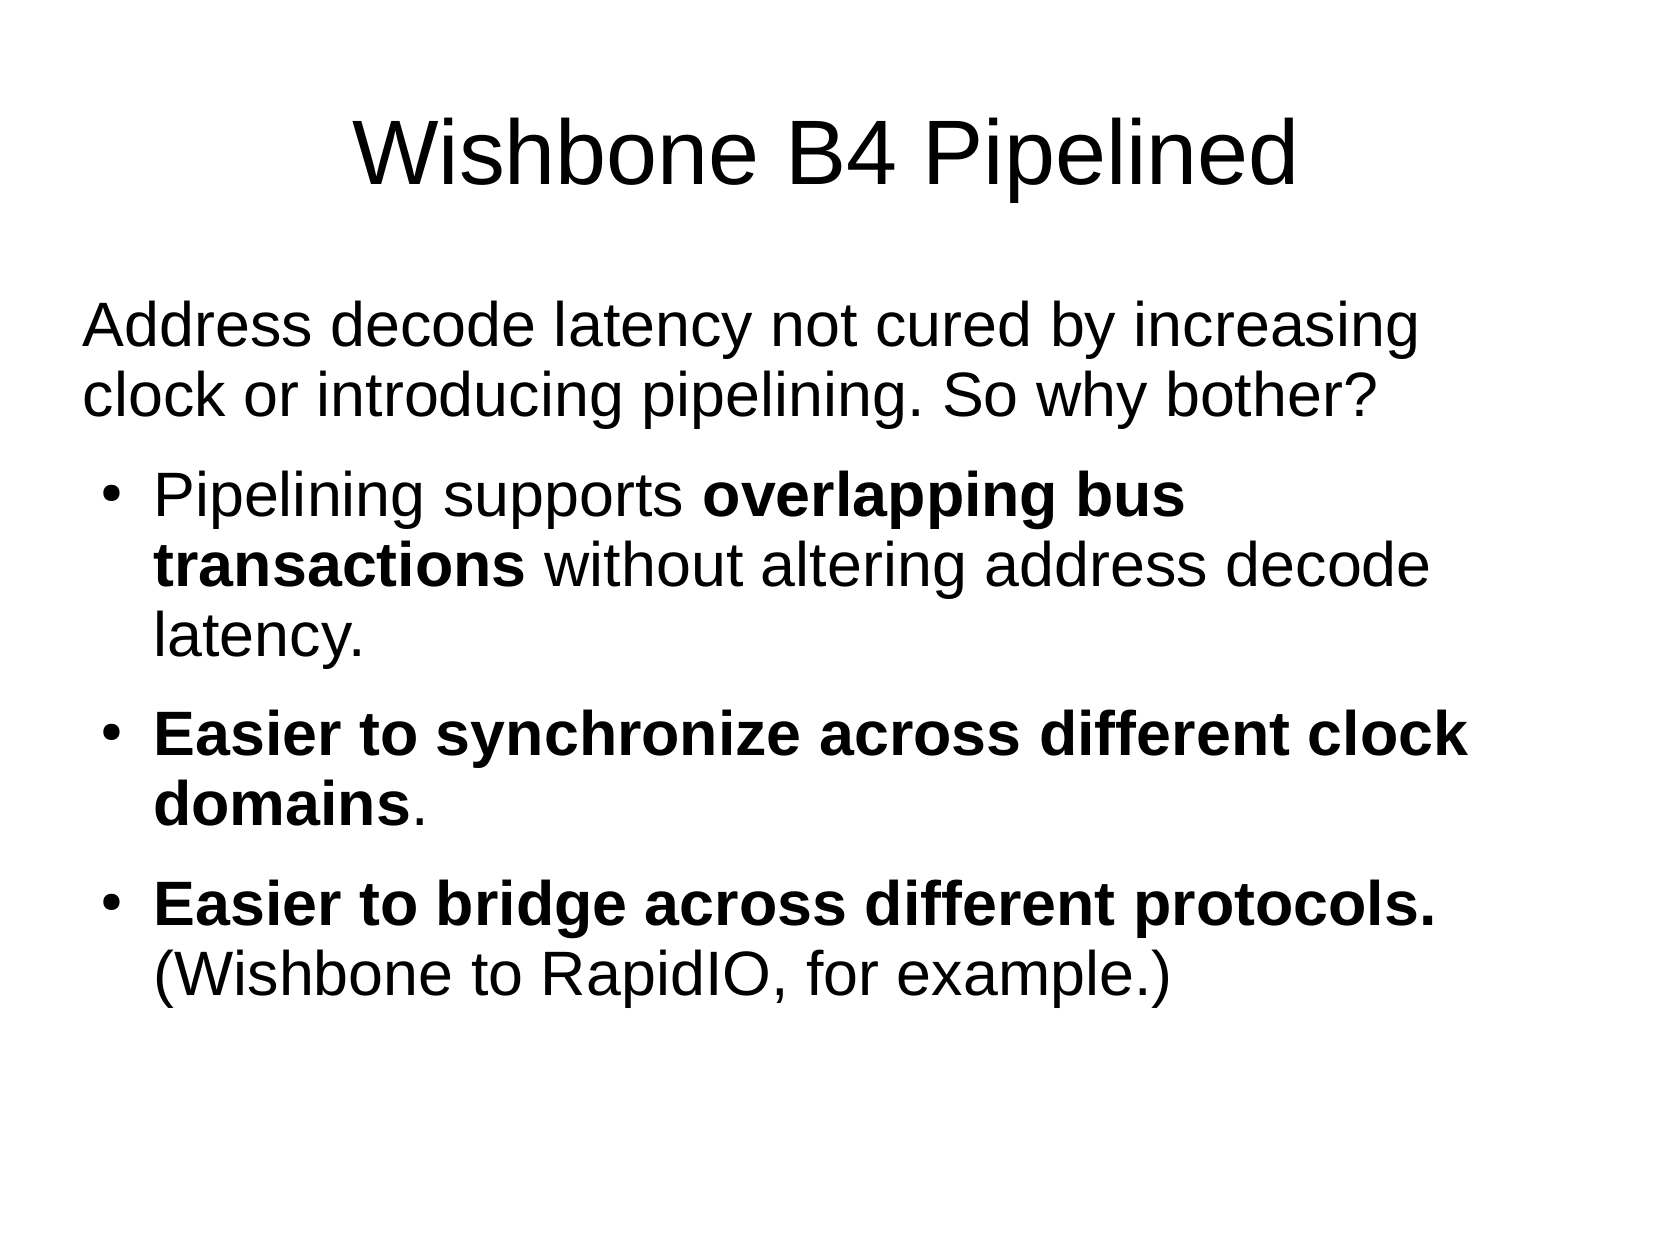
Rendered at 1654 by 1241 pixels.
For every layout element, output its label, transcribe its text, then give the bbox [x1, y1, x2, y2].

title Wishbone B4 Pipelined [82, 49, 1571, 257]
list Address decode latency not cured by increasing clock or introducing pipelining. So why bother? Pipelining supports overlapping bus transactions without altering address decode latency. Easier to synchronize across different clock domains. Easier to bridge across different protocols. (Wishbone to RapidIO, for example.) [82, 290, 1571, 1010]
